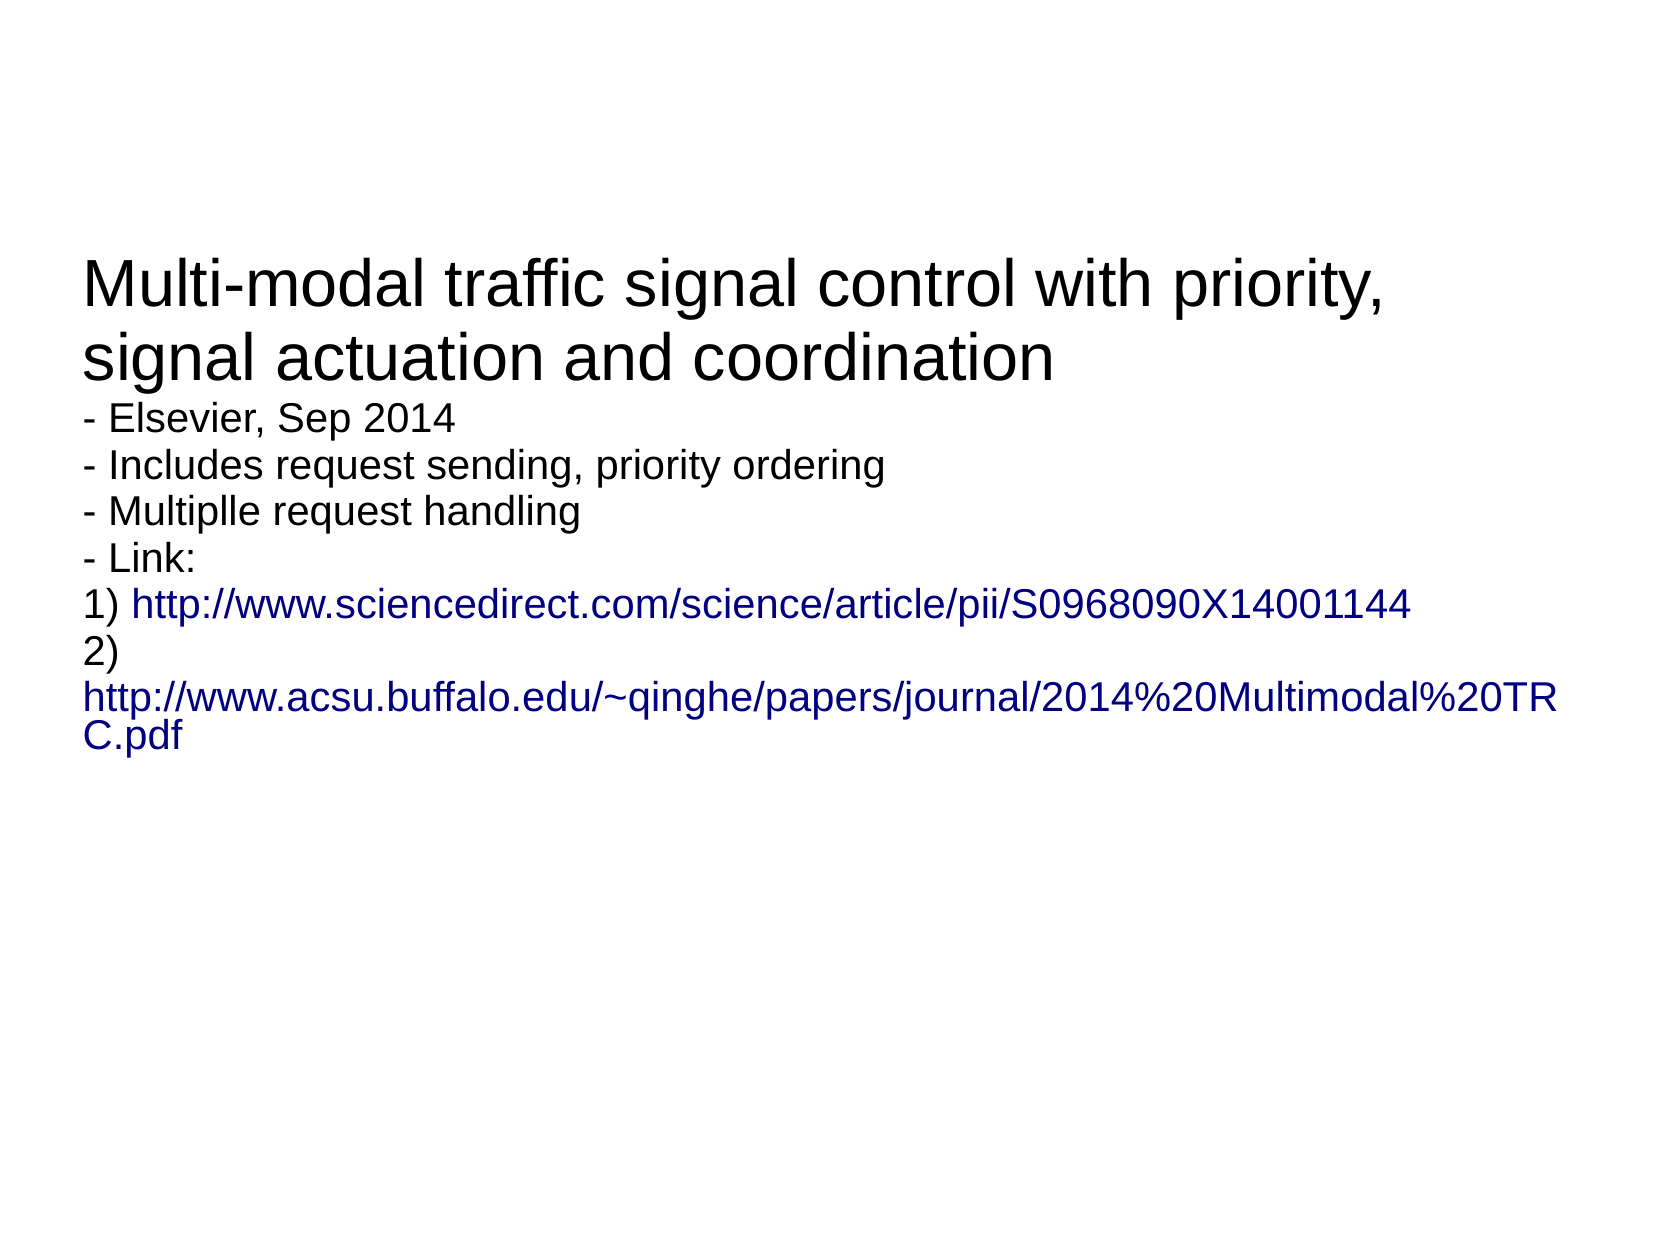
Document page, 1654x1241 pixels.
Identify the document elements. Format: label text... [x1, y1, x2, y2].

subtitle Multi-modal traffic signal control with priority, signal actuation and coordination - Elsevier, Sep 2014 - Includes request sending, priority ordering - Multiplle request handling - Link: 1) http://www.sciencedirect.com/science/article/pii/S0968090X14001144 2) http://www.acsu.buffalo.edu/~qinghe/papers/journal/2014%20Multimodal%20TRC.pdf [82, 49, 1571, 1010]
